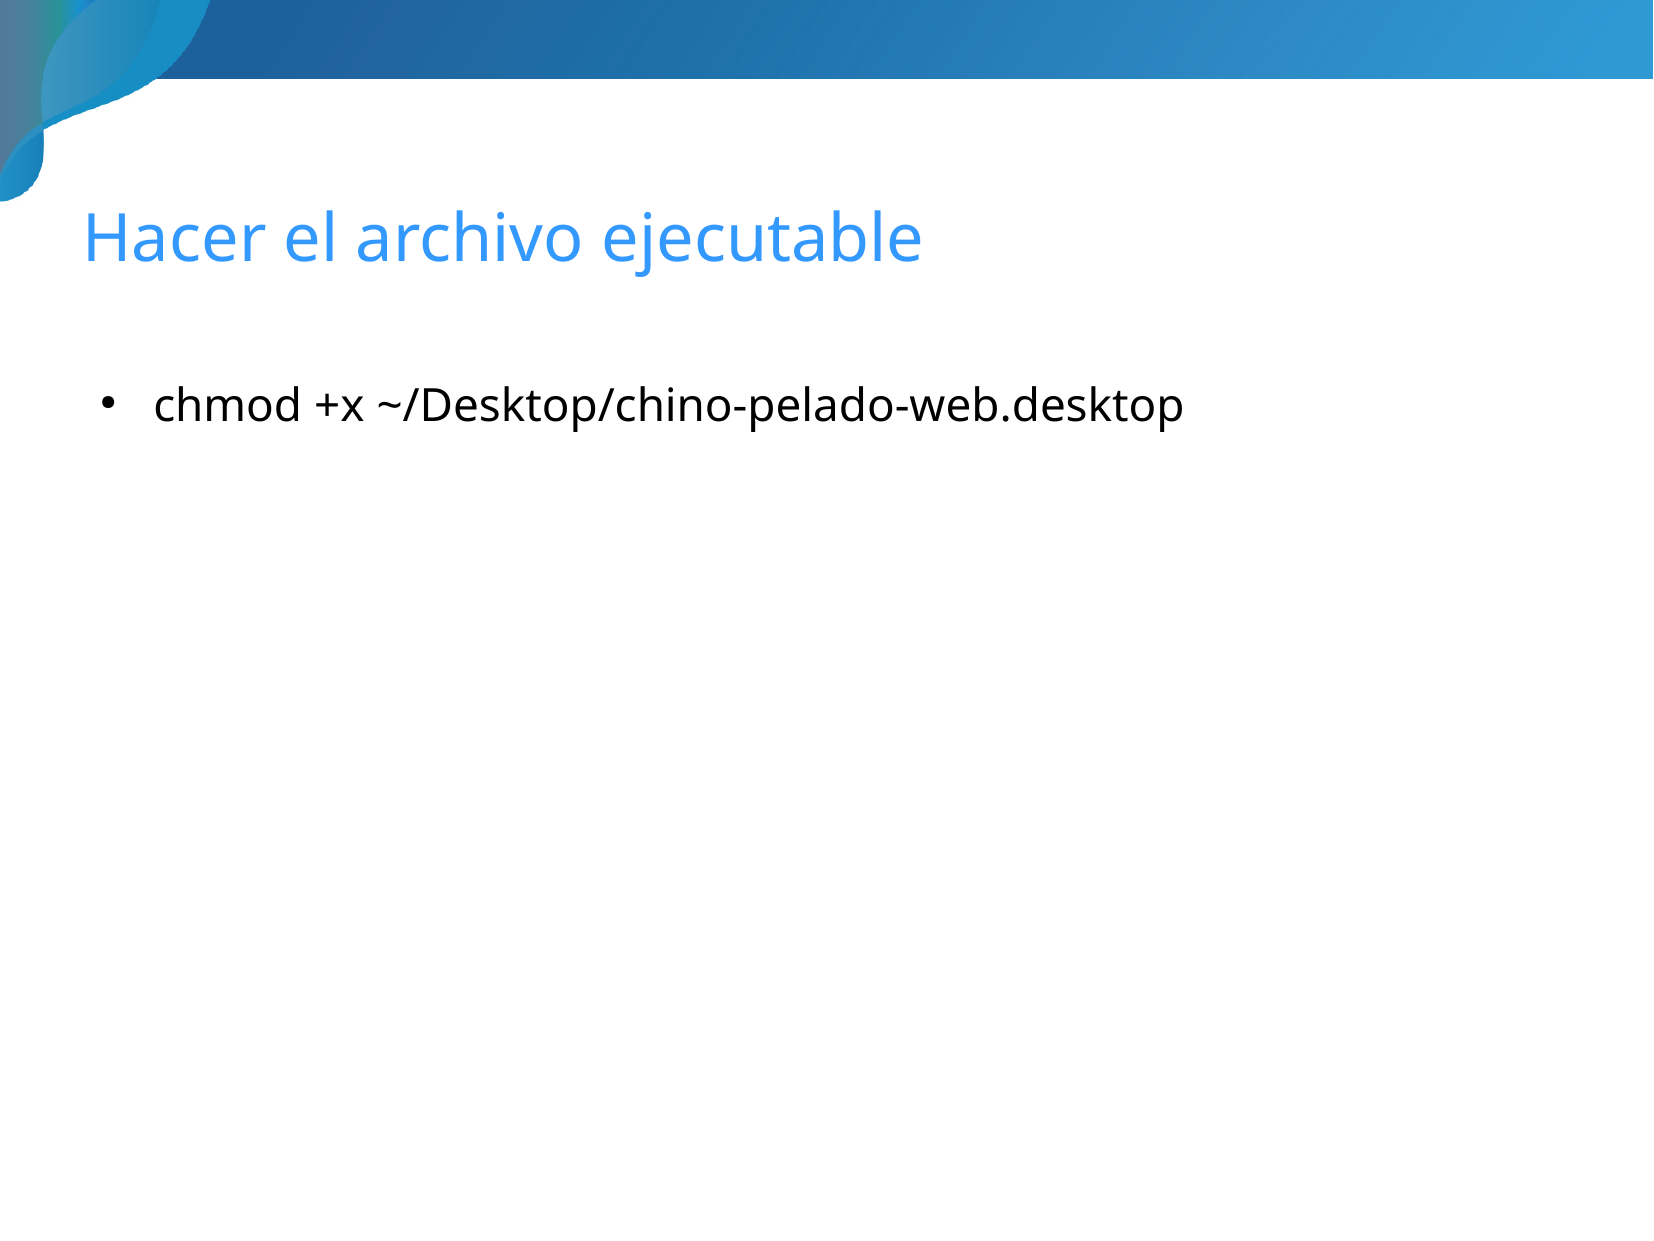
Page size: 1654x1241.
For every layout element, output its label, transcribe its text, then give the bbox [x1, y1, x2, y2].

list chmod +x ~/Desktop/chino-pelado-web.desktop [82, 372, 1571, 837]
title Hacer el archivo ejecutable [82, 132, 1571, 340]
picture [0, 0, 1653, 1241]
